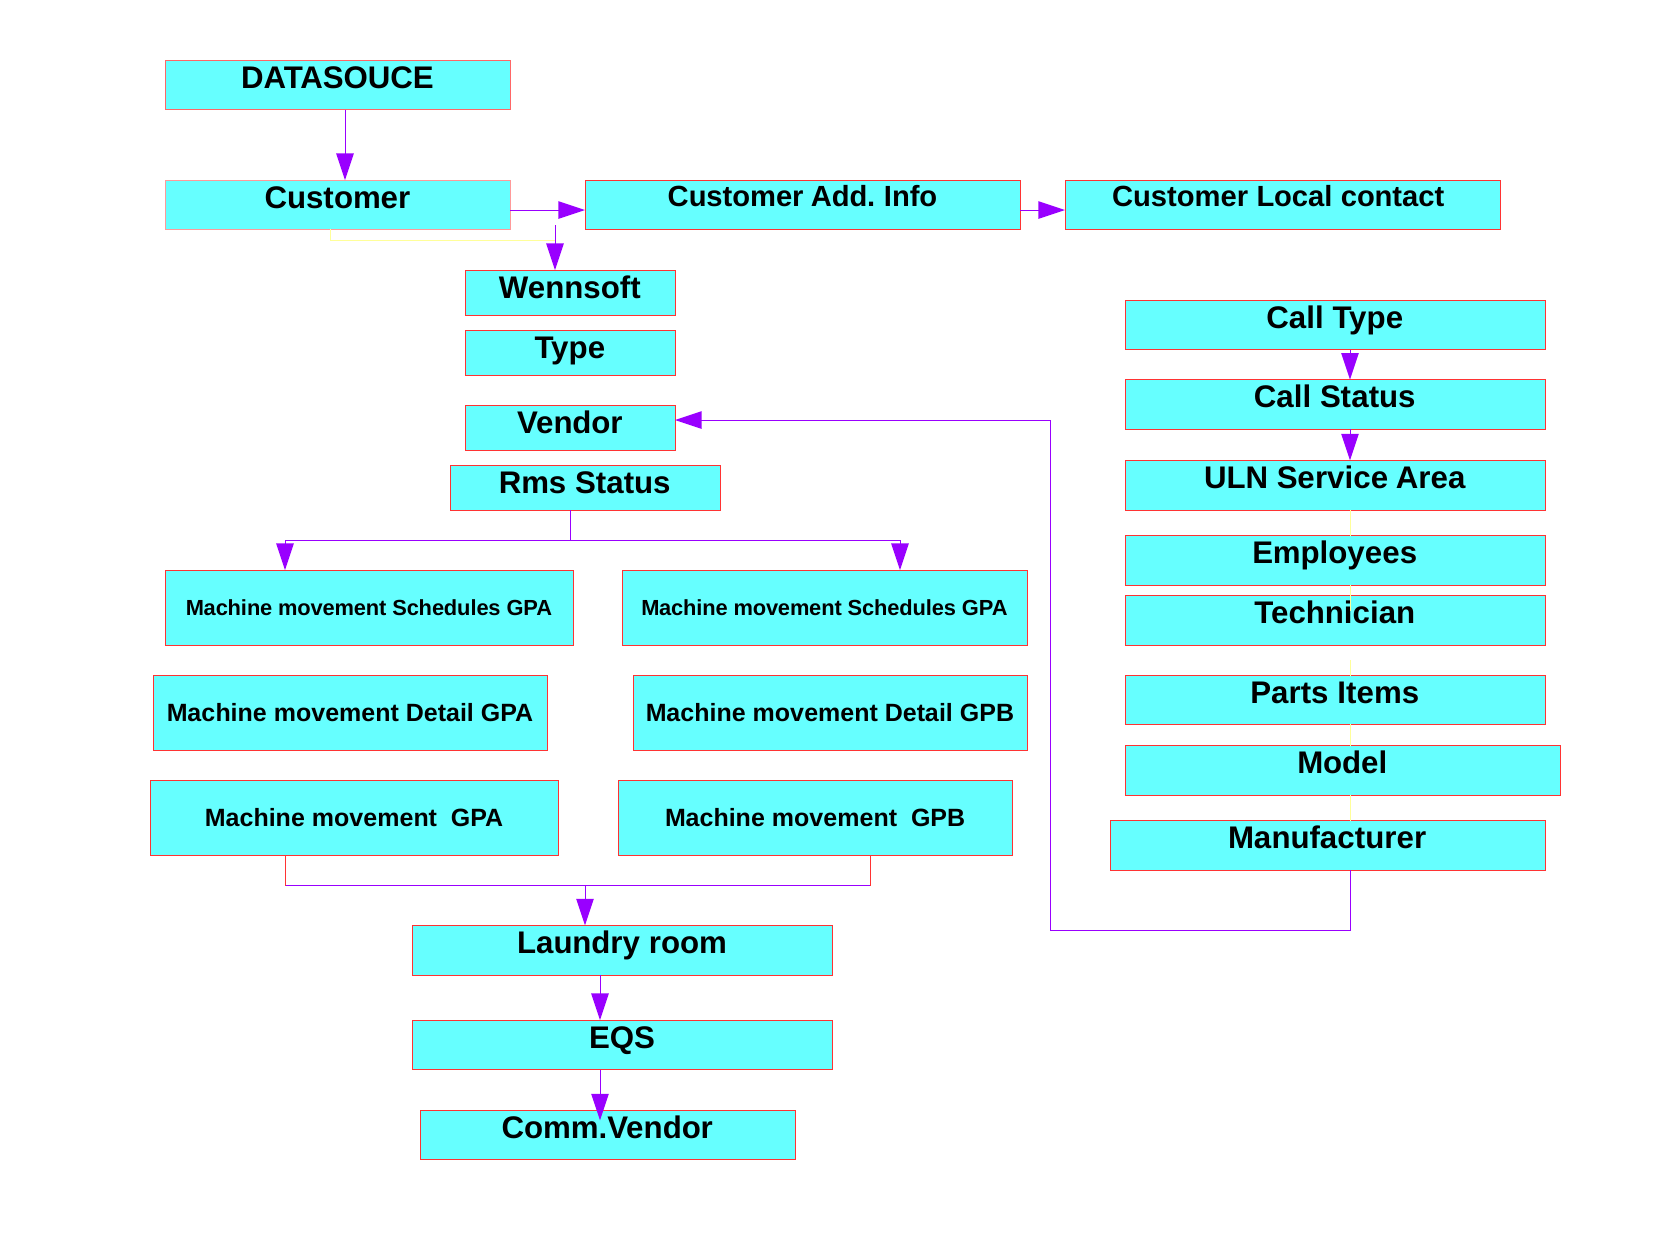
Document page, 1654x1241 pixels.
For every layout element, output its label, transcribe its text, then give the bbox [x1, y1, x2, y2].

text_box Call Status [1125, 379, 1546, 430]
text_box Parts Items [1125, 675, 1546, 725]
text_box Machine movement Schedules GPA [165, 570, 574, 646]
text_box DATASOUCE [165, 60, 511, 110]
text_box Machine movement Detail GPB [633, 675, 1028, 751]
text_box Laundry room [412, 925, 833, 976]
text_box Machine movement Schedules GPA [622, 570, 1028, 646]
text_box Type [465, 330, 676, 376]
text_box Vendor [465, 405, 676, 451]
text_box Call Type [1125, 300, 1546, 350]
text_box EQS [412, 1020, 833, 1070]
text_box Comm.Vendor [420, 1110, 796, 1160]
text_box Customer Add. Info [585, 180, 1021, 230]
text_box Employees [1125, 535, 1546, 586]
text_box Rms Status [450, 465, 721, 511]
text_box Customer [165, 180, 511, 230]
text_box Machine movement GPB [618, 780, 1013, 856]
text_box Wennsoft [465, 270, 676, 316]
text_box Customer Local contact [1065, 180, 1501, 230]
text_box Machine movement GPA [150, 780, 559, 856]
text_box ULN Service Area [1125, 460, 1546, 511]
text_box Machine movement Detail GPA [153, 675, 548, 751]
text_box Manufacturer [1110, 820, 1546, 871]
text_box Technician [1125, 595, 1546, 646]
text_box Model [1125, 745, 1561, 796]
